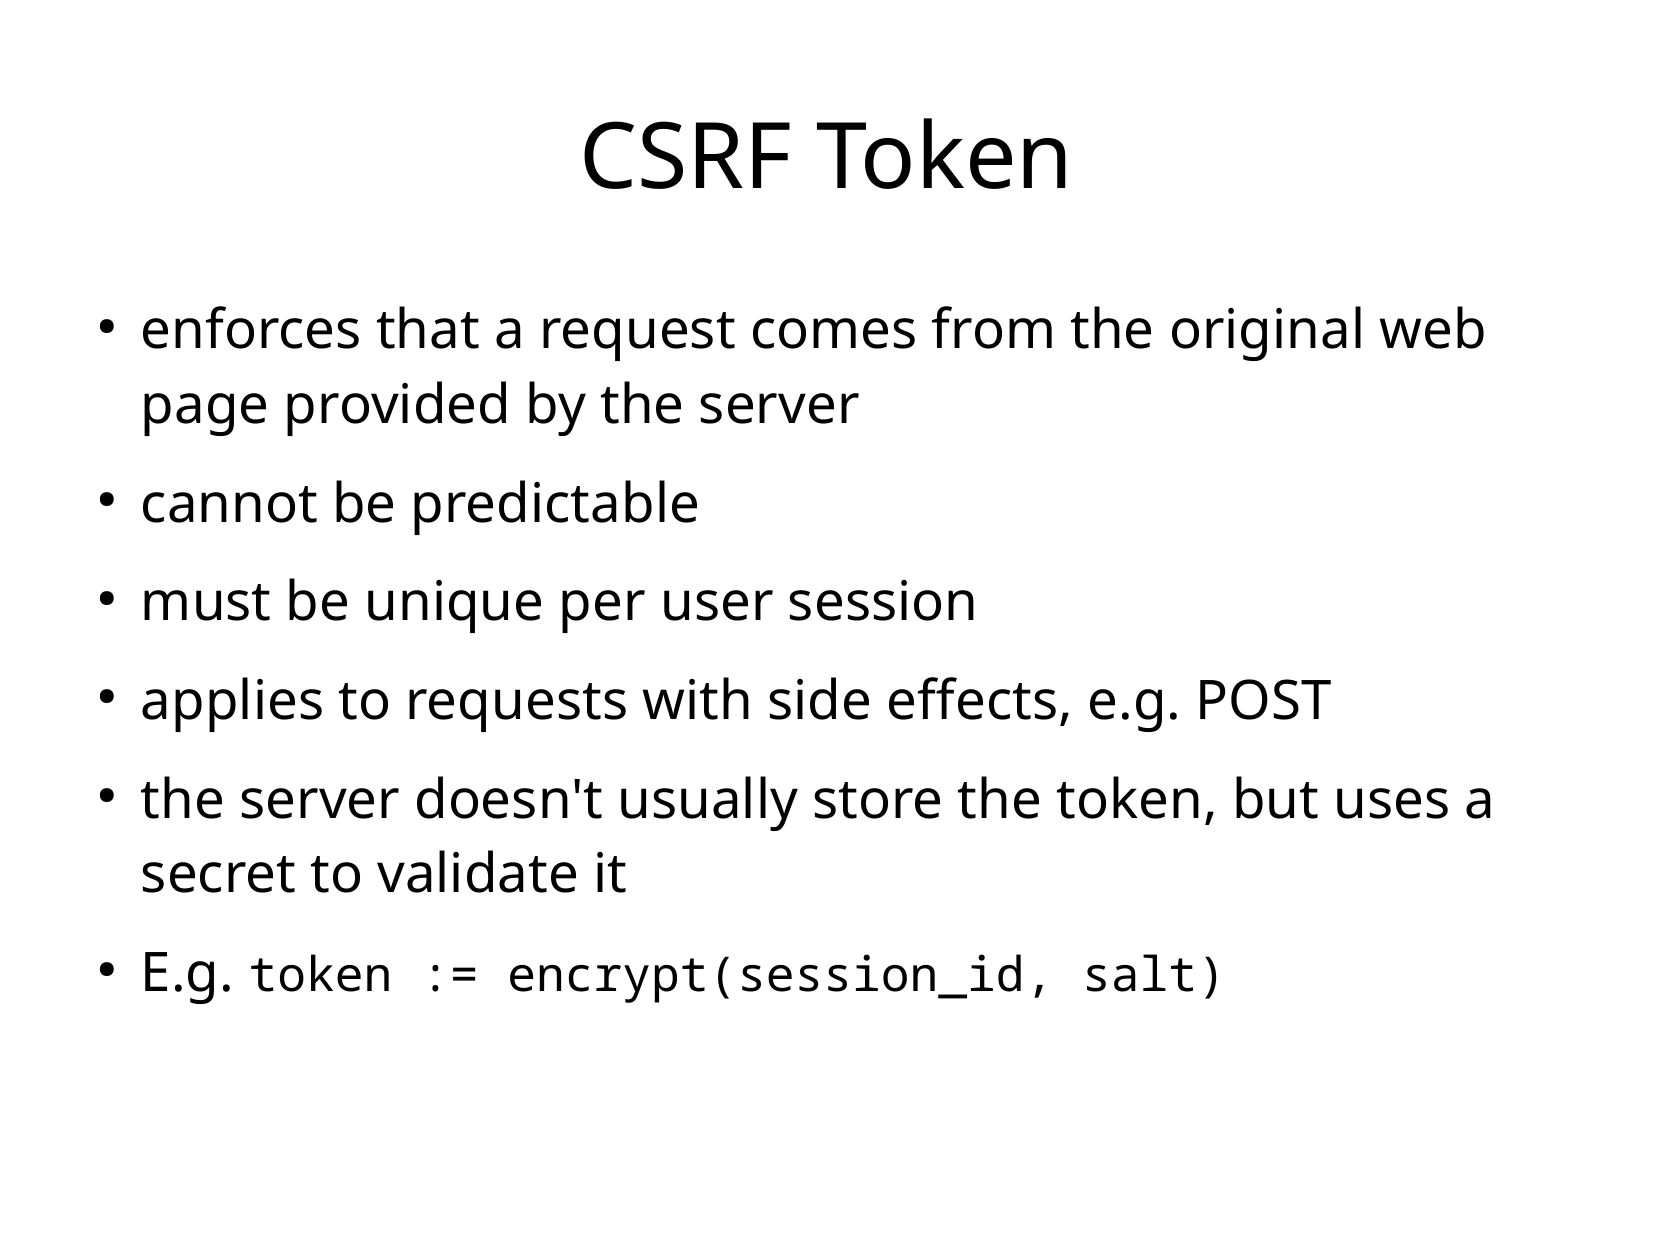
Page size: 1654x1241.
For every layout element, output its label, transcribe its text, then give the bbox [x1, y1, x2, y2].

title CSRF Token [82, 49, 1571, 257]
list enforces that a request comes from the original web page provided by the server cannot be predictable must be unique per user session applies to requests with side effects, e.g. POST the server doesn't usually store the token, but uses a secret to validate it E.g. token := encrypt(session_id, salt) [82, 290, 1571, 1010]
